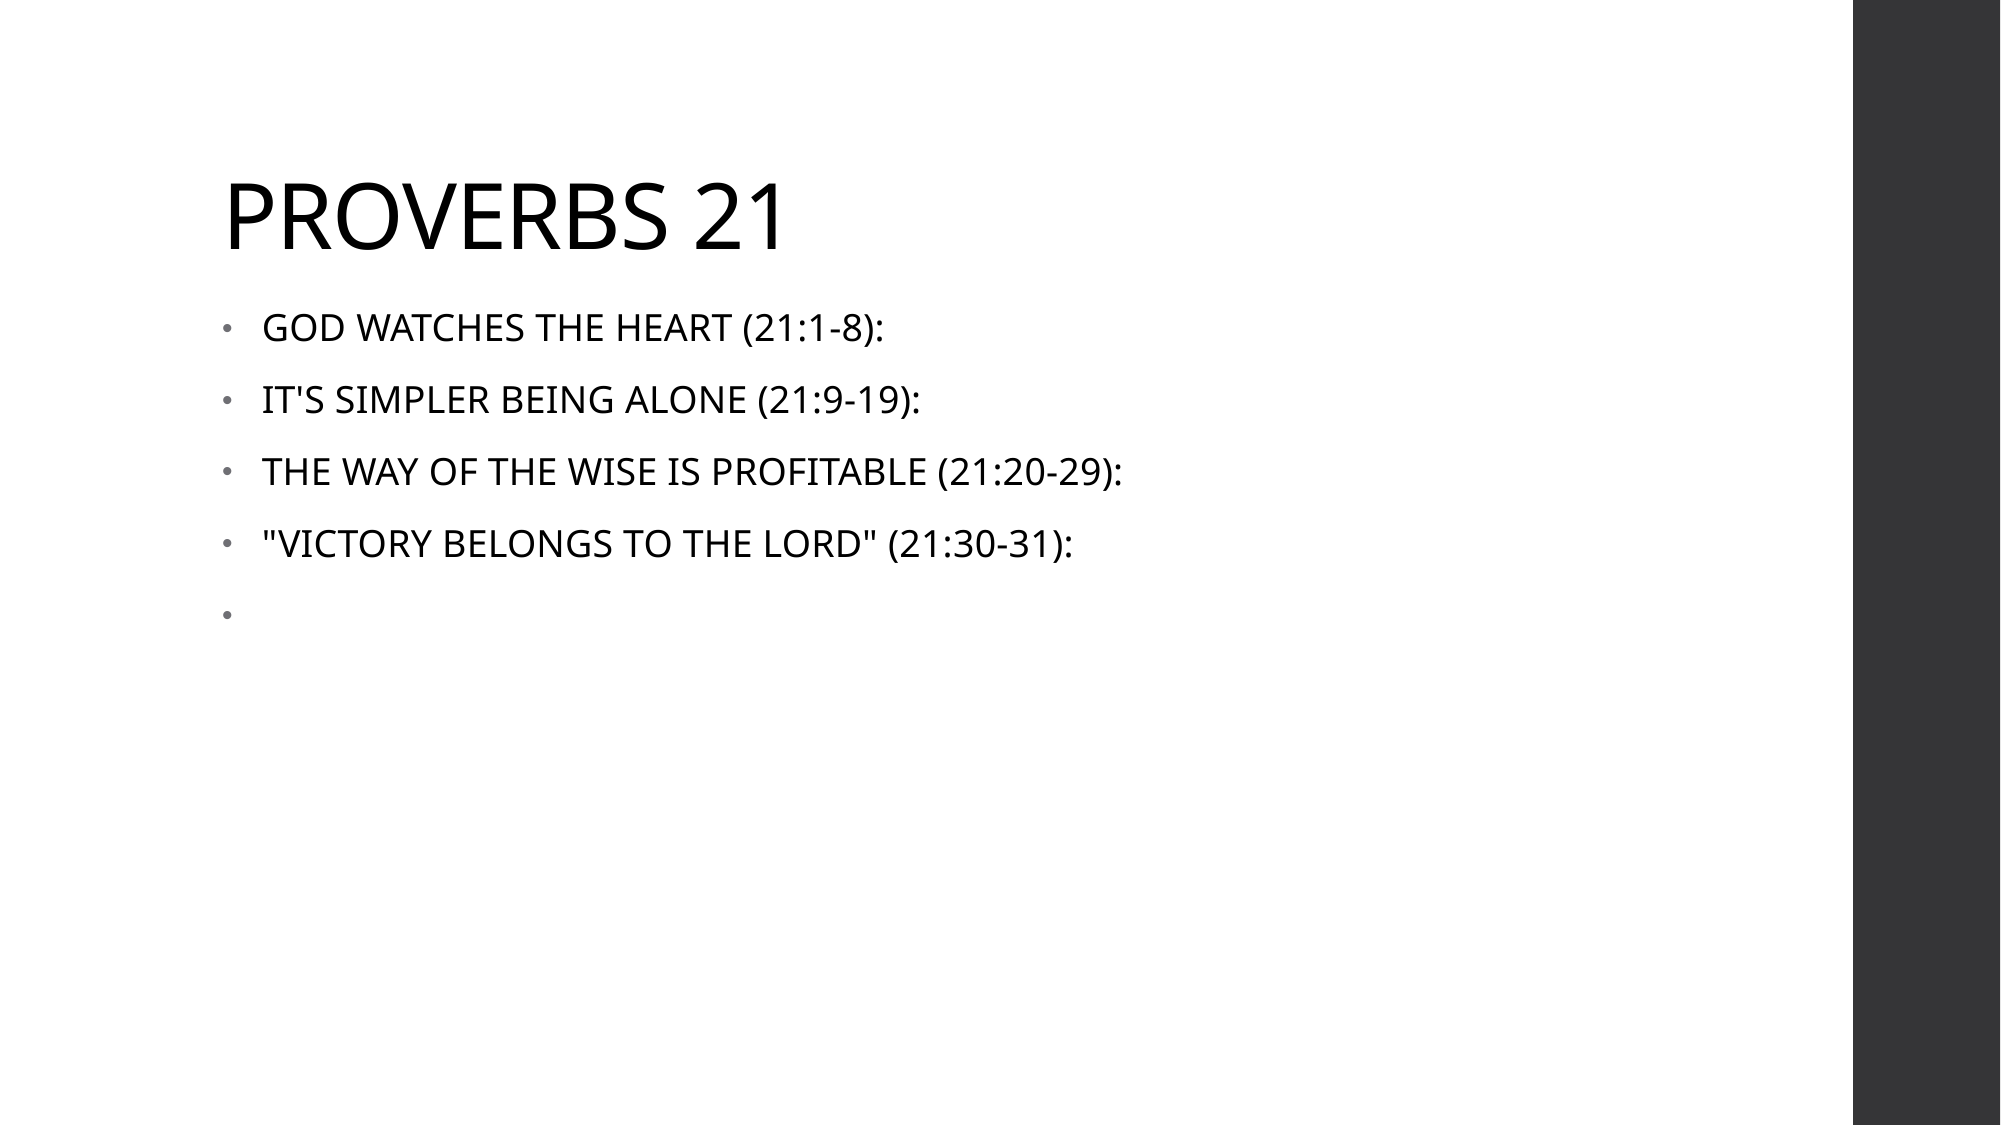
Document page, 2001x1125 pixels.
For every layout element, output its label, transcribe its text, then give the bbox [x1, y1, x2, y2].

title PROVERBS 21 [206, 60, 1797, 278]
list GOD WATCHES THE HEART (21:1-8): IT'S SIMPLER BEING ALONE (21:9-19): THE WAY OF THE WISE IS PROFITABLE (21:20-29): "VICTORY BELONGS TO THE LORD" (21:30-31): [206, 299, 1617, 1014]
